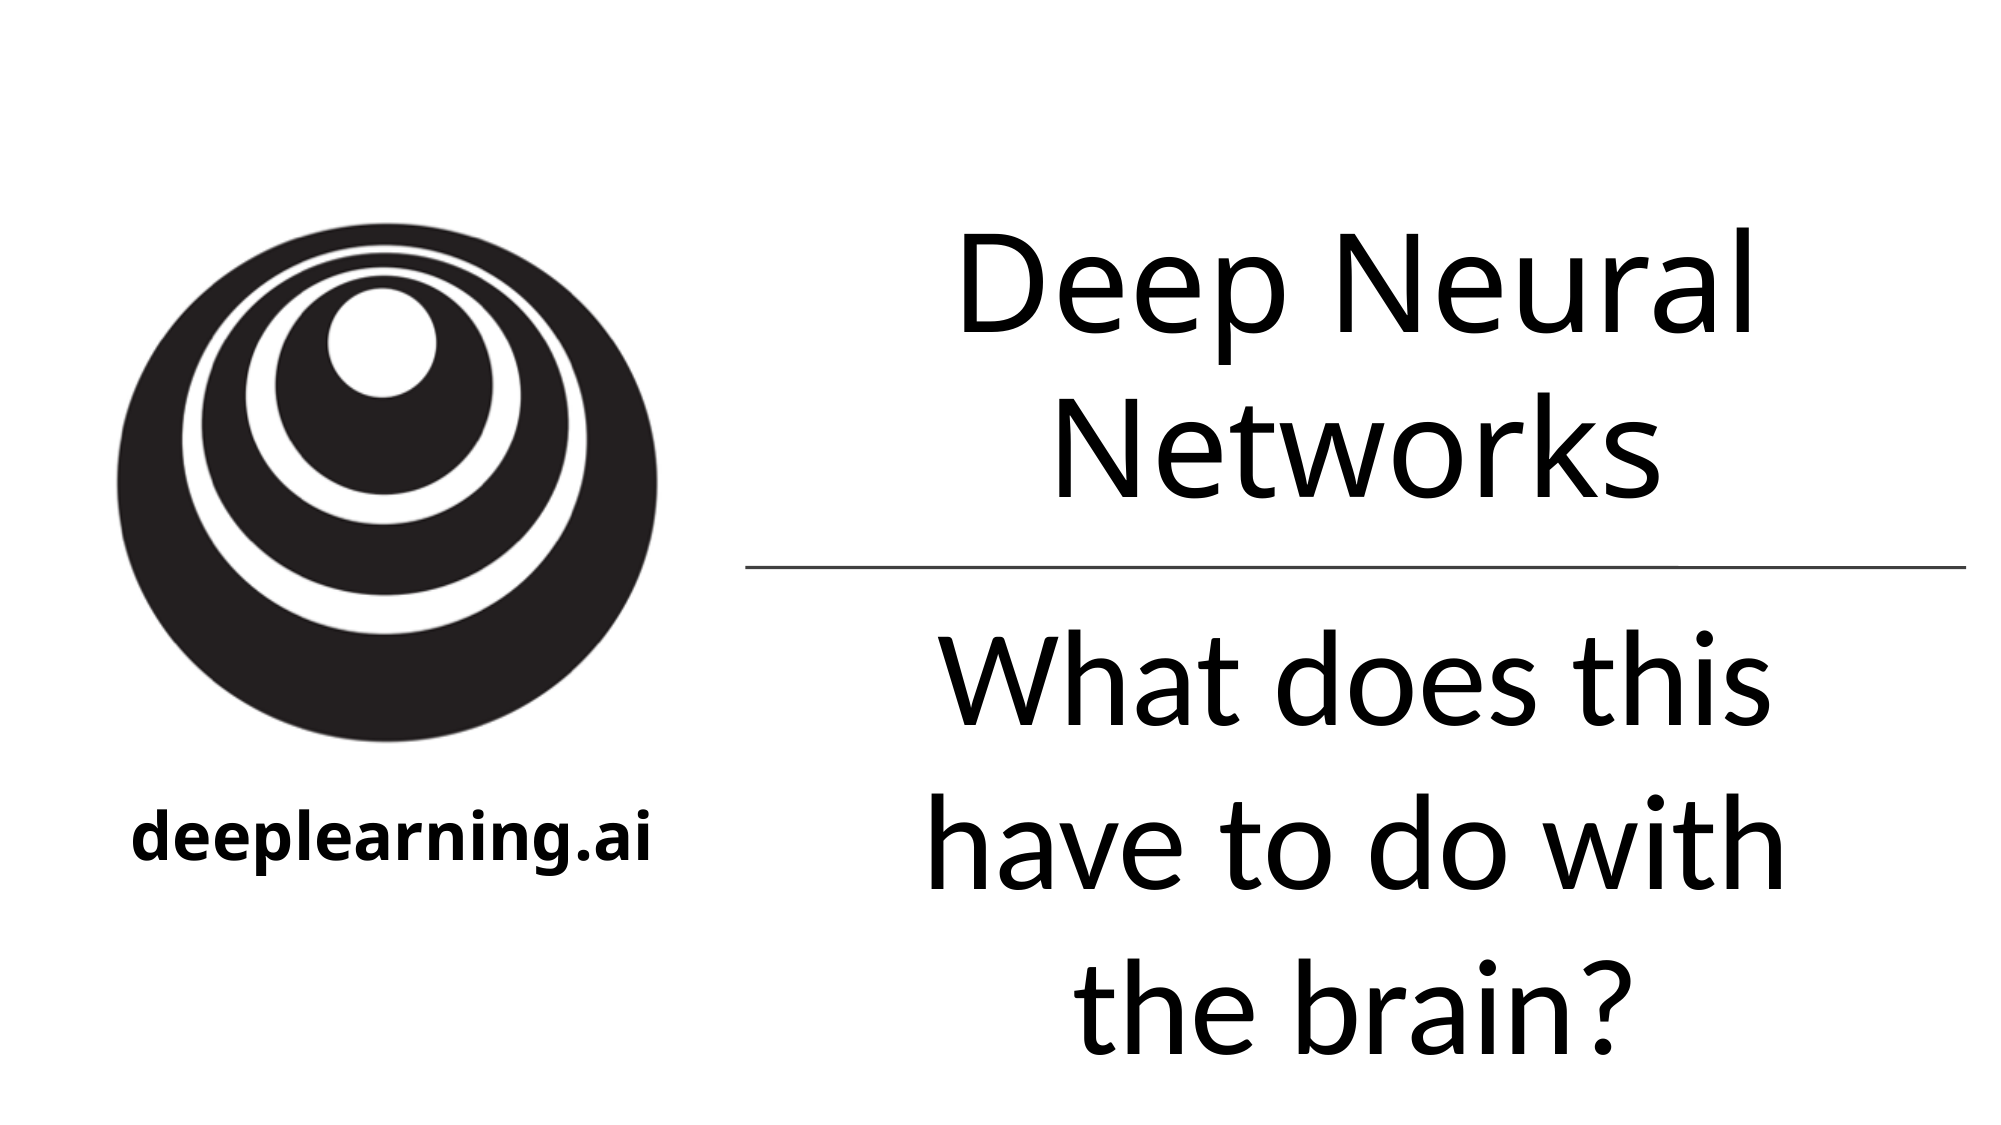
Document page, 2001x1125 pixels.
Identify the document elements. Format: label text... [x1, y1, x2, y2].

text_box Deep Neural Networks [759, 188, 1954, 533]
text_box What does this have to do with the brain? [808, 580, 1904, 1090]
picture [77, 186, 708, 797]
